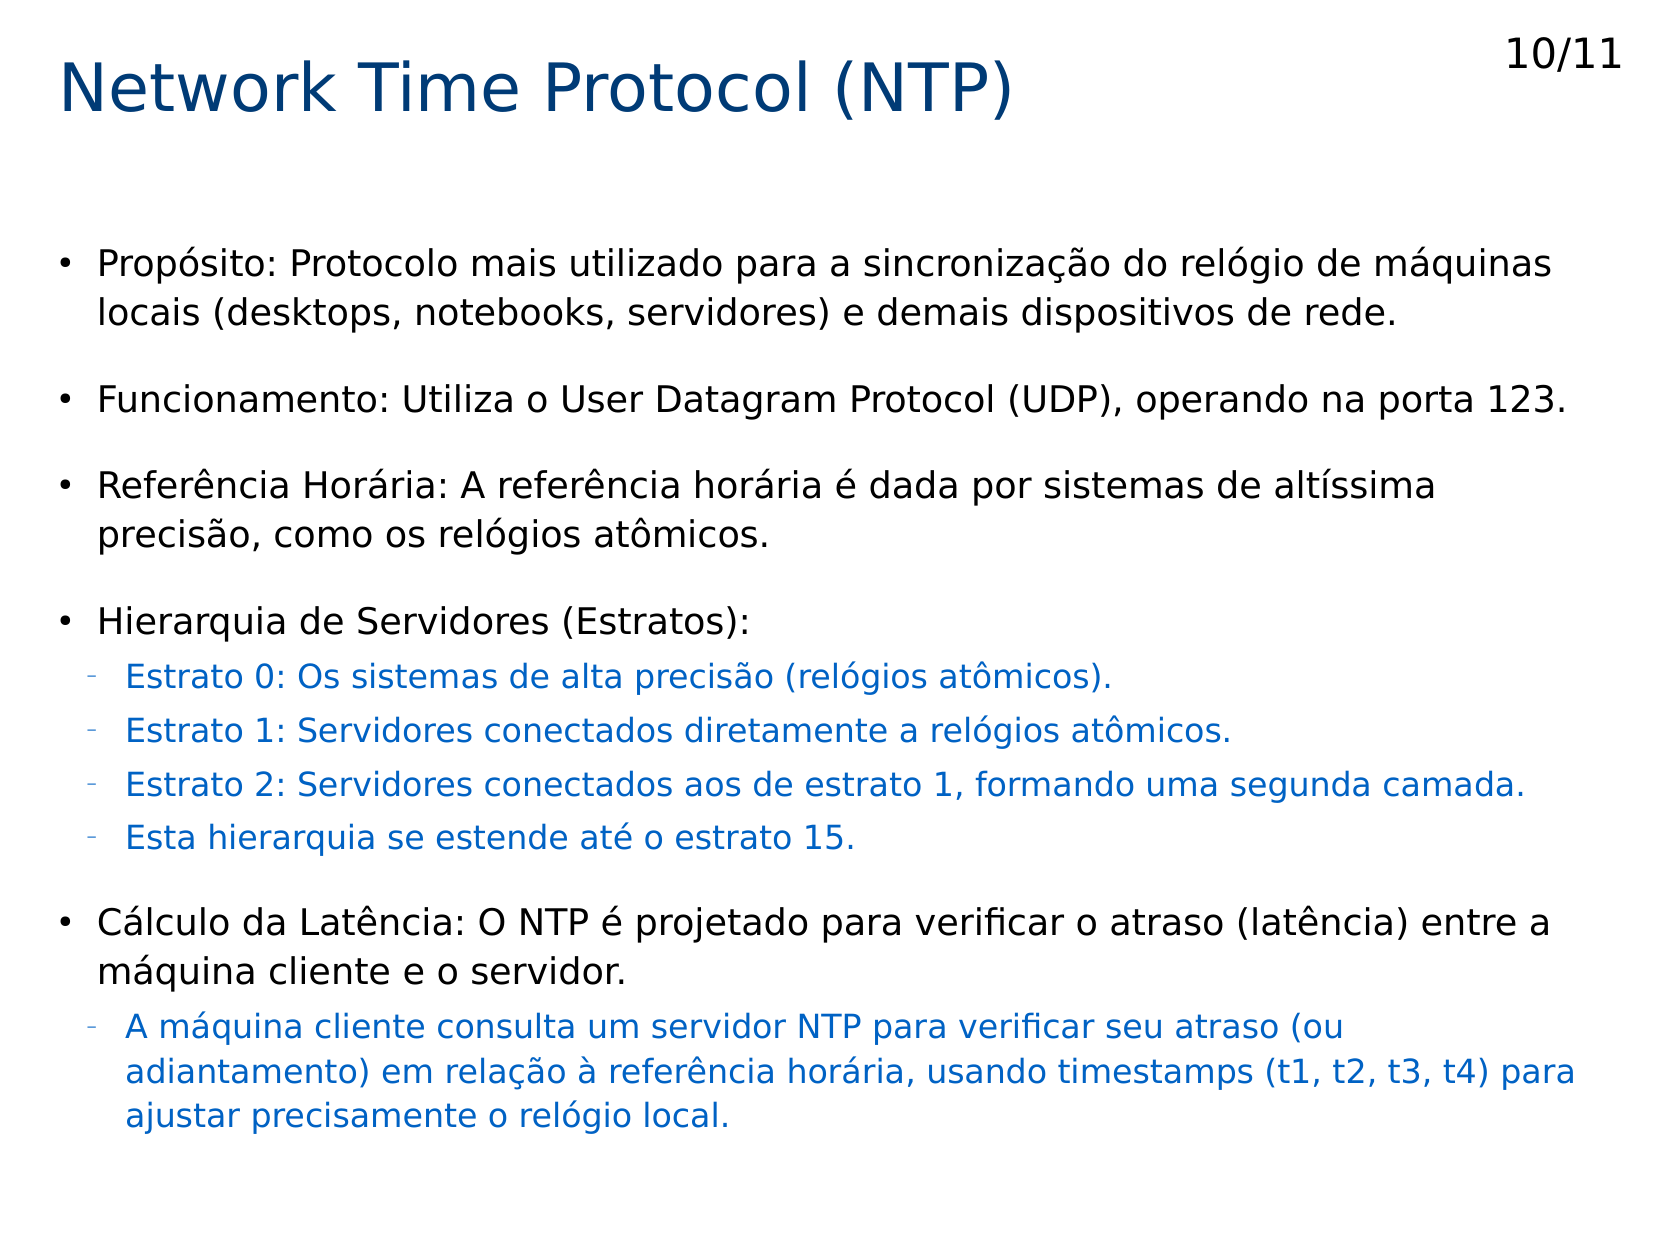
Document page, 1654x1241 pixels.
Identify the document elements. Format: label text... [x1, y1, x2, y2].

list Propósito: Protocolo mais utilizado para a sincronização do relógio de máquinas locais (desktops, notebooks, servidores) e demais dispositivos de rede. Funcionamento: Utiliza o User Datagram Protocol (UDP), operando na porta 123. Referência Horária: A referência horária é dada por sistemas de altíssima precisão, como os relógios atômicos. Hierarquia de Servidores (Estratos): Estrato 0: Os sistemas de alta precisão (relógios atômicos). Estrato 1: Servidores conectados diretamente a relógios atômicos. Estrato 2: Servidores conectados aos de estrato 1, formando uma segunda camada. Esta hierarquia se estende até o estrato 15. Cálculo da Latência: O NTP é projetado para verificar o atraso (latência) entre a máquina cliente e o servidor. A máquina cliente consulta um servidor NTP para verificar seu atraso (ou adiantamento) em relação à referência horária, usando timestamps (t1, t2, t3, t4) para ajustar precisamente o relógio local. [59, 236, 1595, 1211]
title Network Time Protocol (NTP) [59, 29, 1506, 148]
